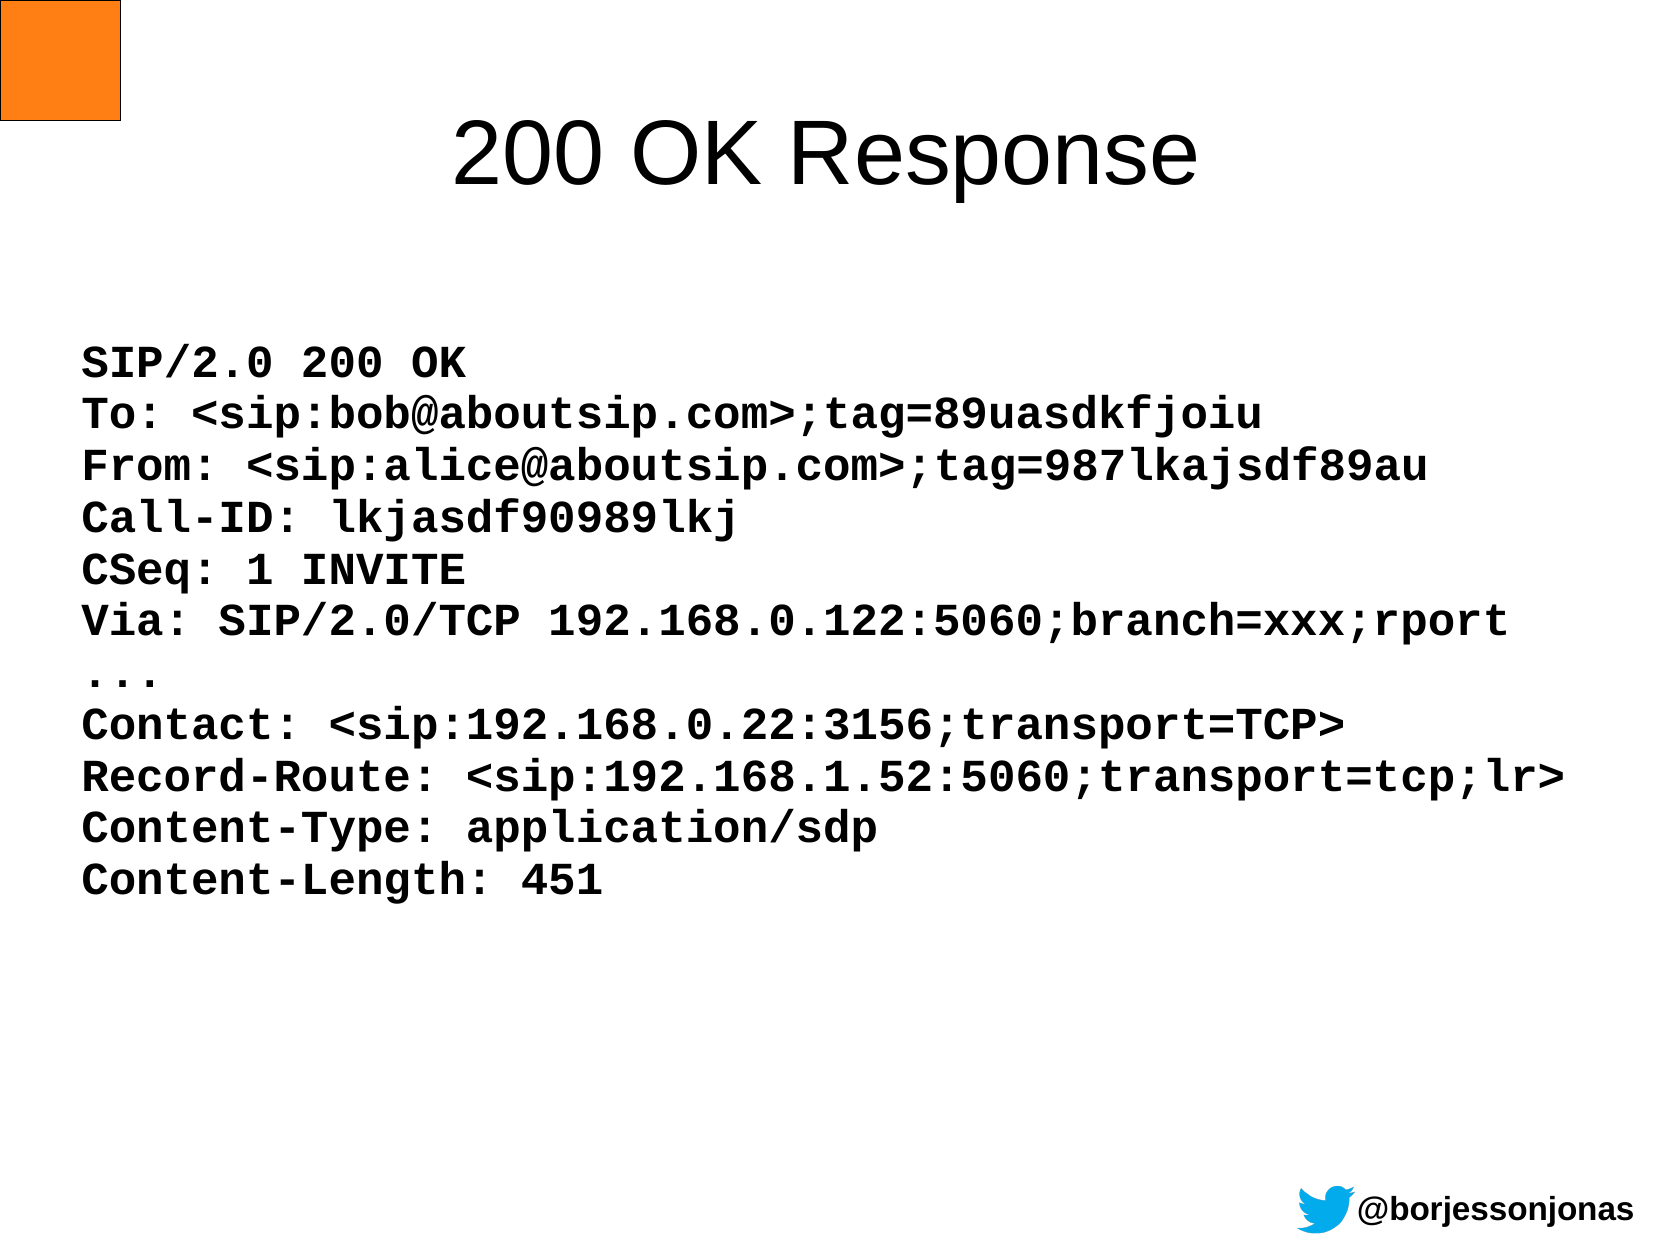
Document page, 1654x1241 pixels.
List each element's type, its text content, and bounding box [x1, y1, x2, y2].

title 200 OK Response [82, 49, 1571, 257]
text_box SIP/2.0 200 OK To: <sip:bob@aboutsip.com>;tag=89uasdkfjoiu From: <sip:alice@aboutsip.com>;tag=987lkajsdf89au Call-ID: lkjasdf90989lkj CSeq: 1 INVITE Via: SIP/2.0/TCP 192.168.0.122:5060;branch=xxx;rport ... Contact: <sip:192.168.0.22:3156;transport=TCP> Record-Route: <sip:192.168.1.52:5060;transport=tcp;lr> Content-Type: application/sdp Content-Length: 451 [81, 339, 1596, 979]
picture [1277, 1160, 1375, 1241]
